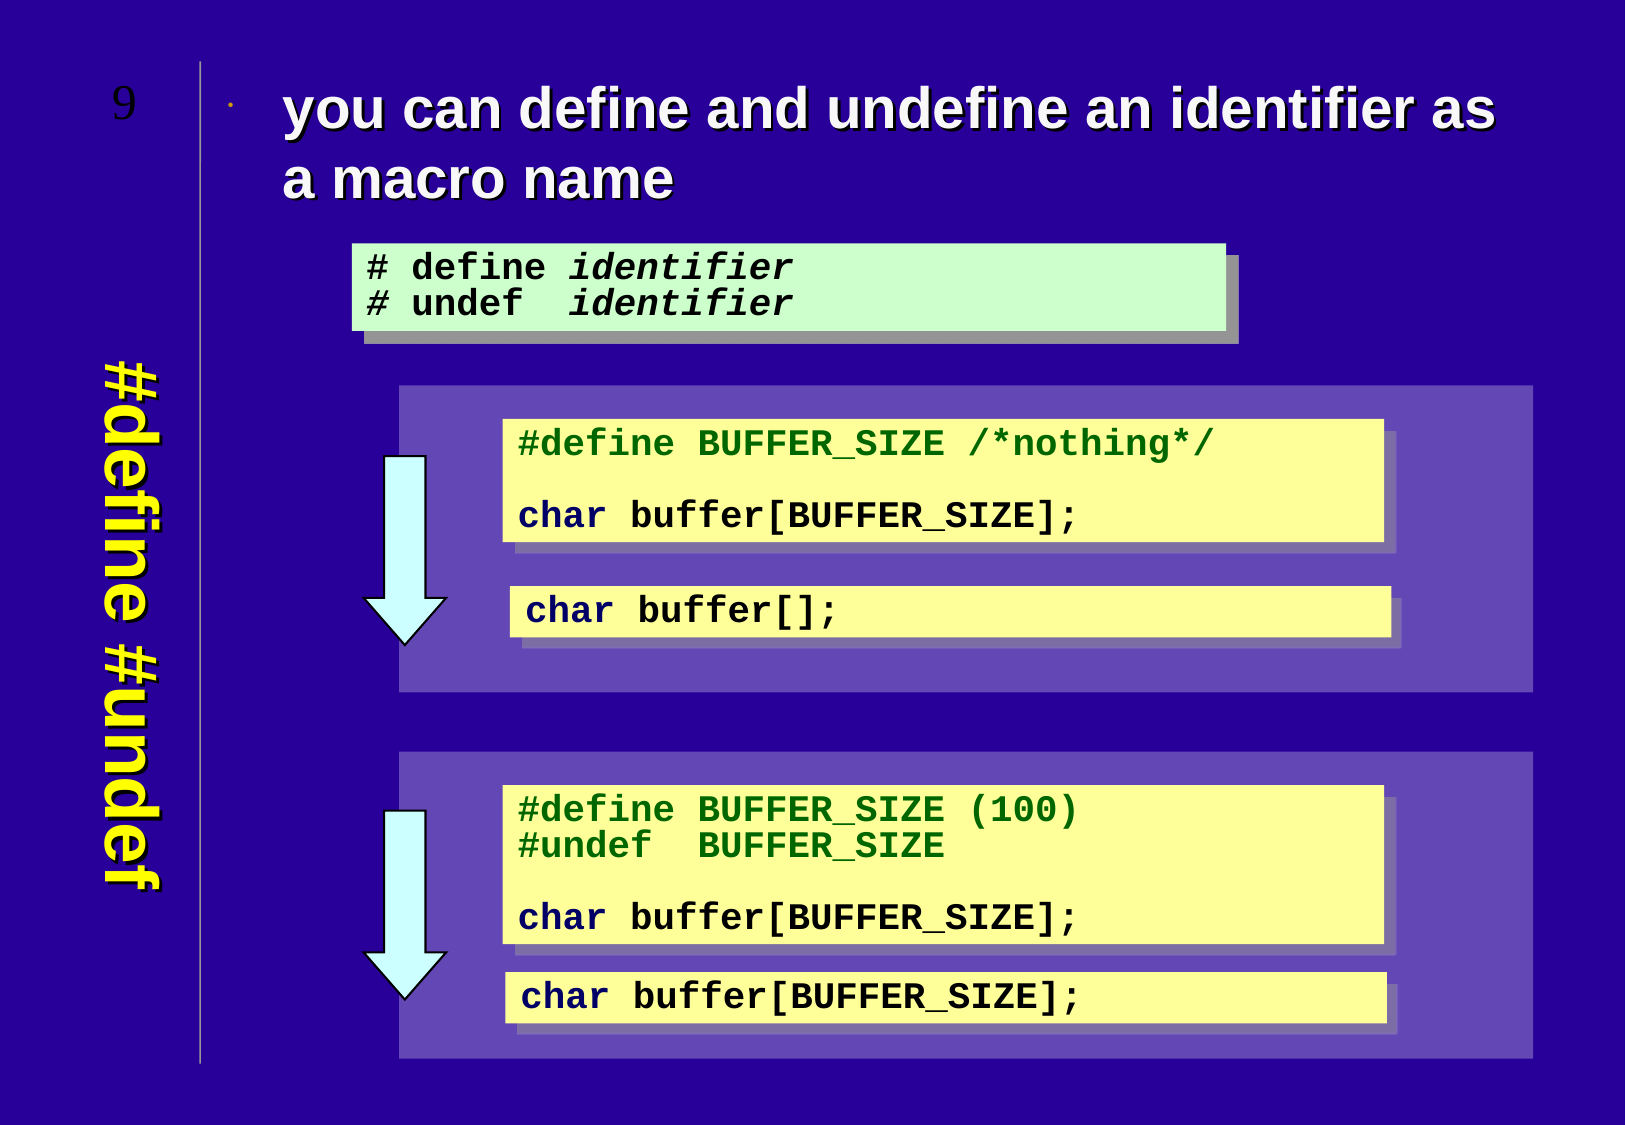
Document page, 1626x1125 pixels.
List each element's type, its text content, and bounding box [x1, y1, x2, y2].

title #define #undef [50, 187, 188, 1063]
text_box # define identifier # undef identifier [351, 243, 1227, 331]
text_box char buffer[BUFFER_SIZE]; [505, 972, 1387, 1024]
text_box char buffer[]; [509, 586, 1392, 638]
text_box [363, 385, 1534, 693]
text_box #define BUFFER_SIZE /*nothing*/ char buffer[BUFFER_SIZE]; [502, 418, 1385, 543]
text_box [363, 751, 1534, 1059]
text_box #define BUFFER_SIZE (100) #undef BUFFER_SIZE char buffer[BUFFER_SIZE]; [502, 785, 1385, 945]
list you can define and undefine an identifier as a macro name [212, 62, 1550, 1063]
